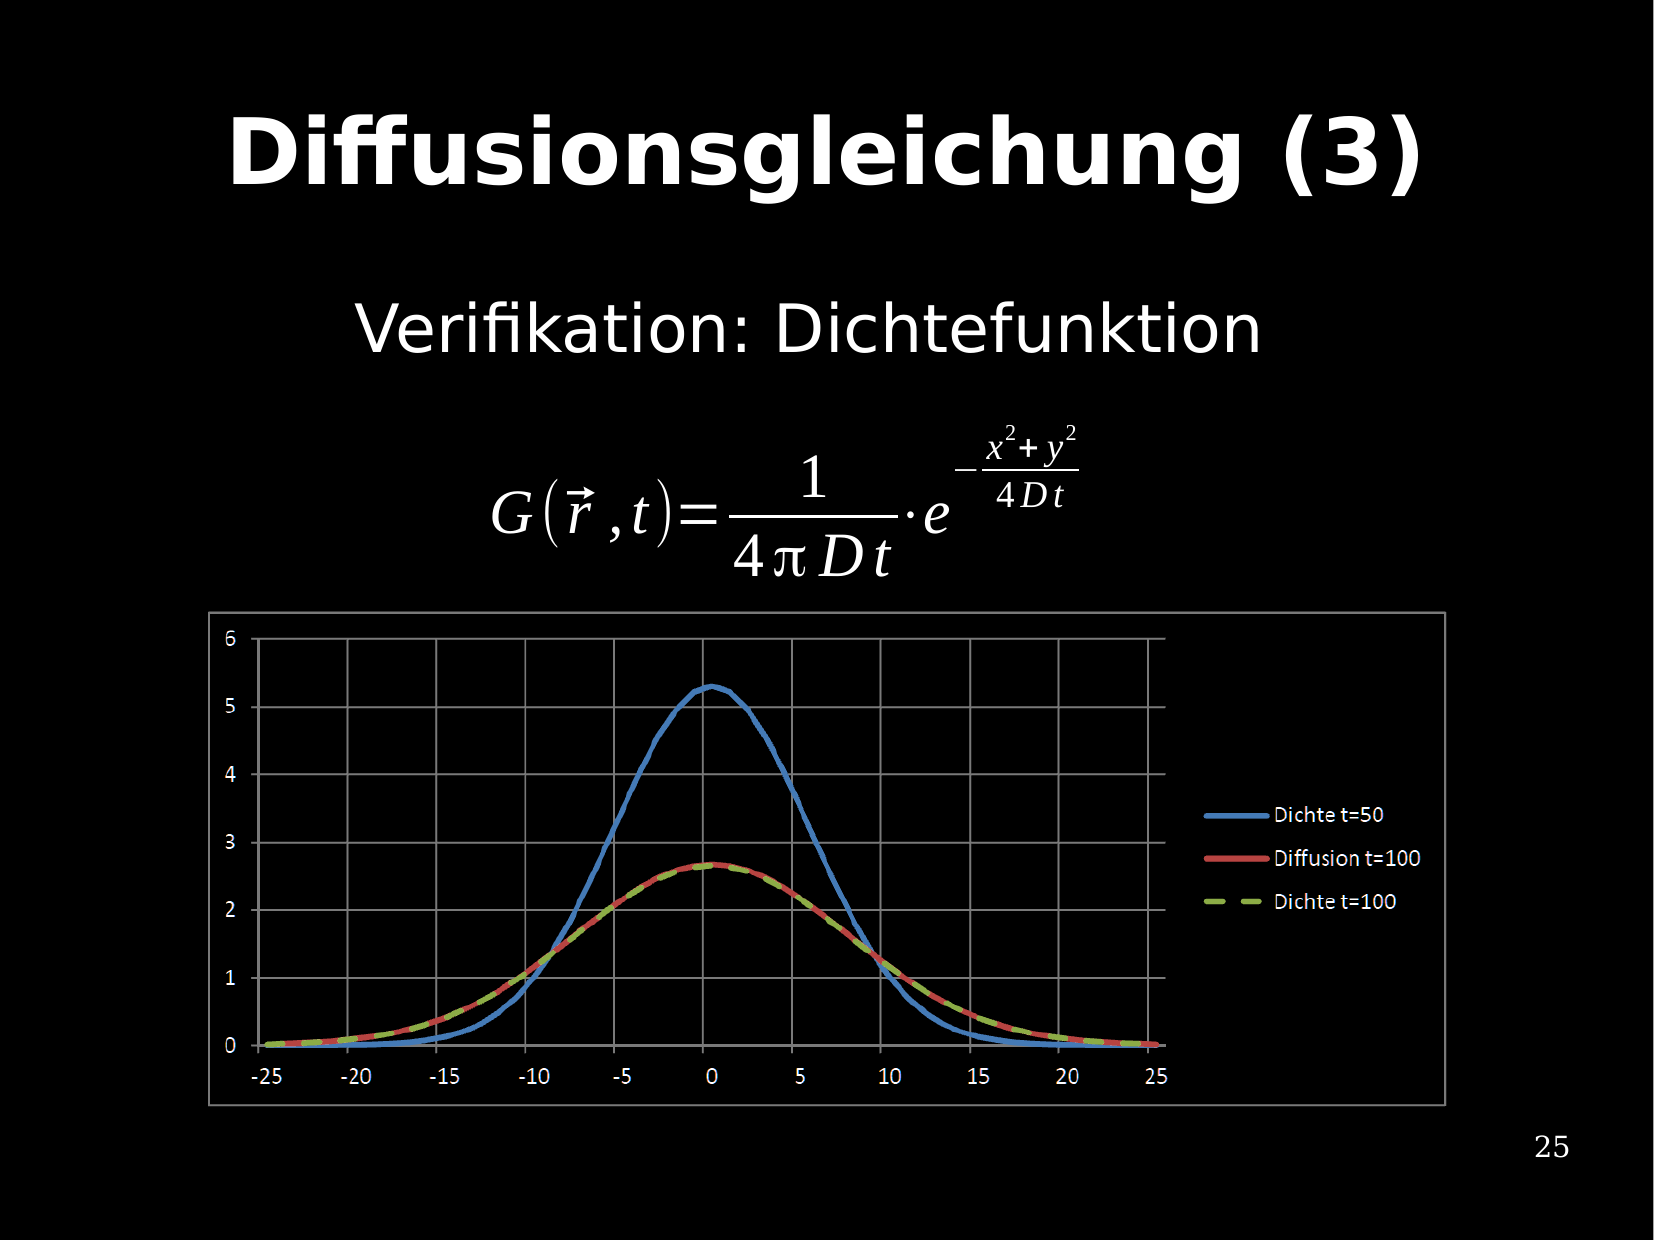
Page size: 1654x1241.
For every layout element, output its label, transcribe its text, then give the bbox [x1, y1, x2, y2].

title Diffusionsgleichung (3) [82, 49, 1571, 257]
chart [482, 420, 1087, 591]
picture [201, 604, 1452, 1113]
list Verifikation: Dichtefunktion [82, 290, 1538, 1010]
